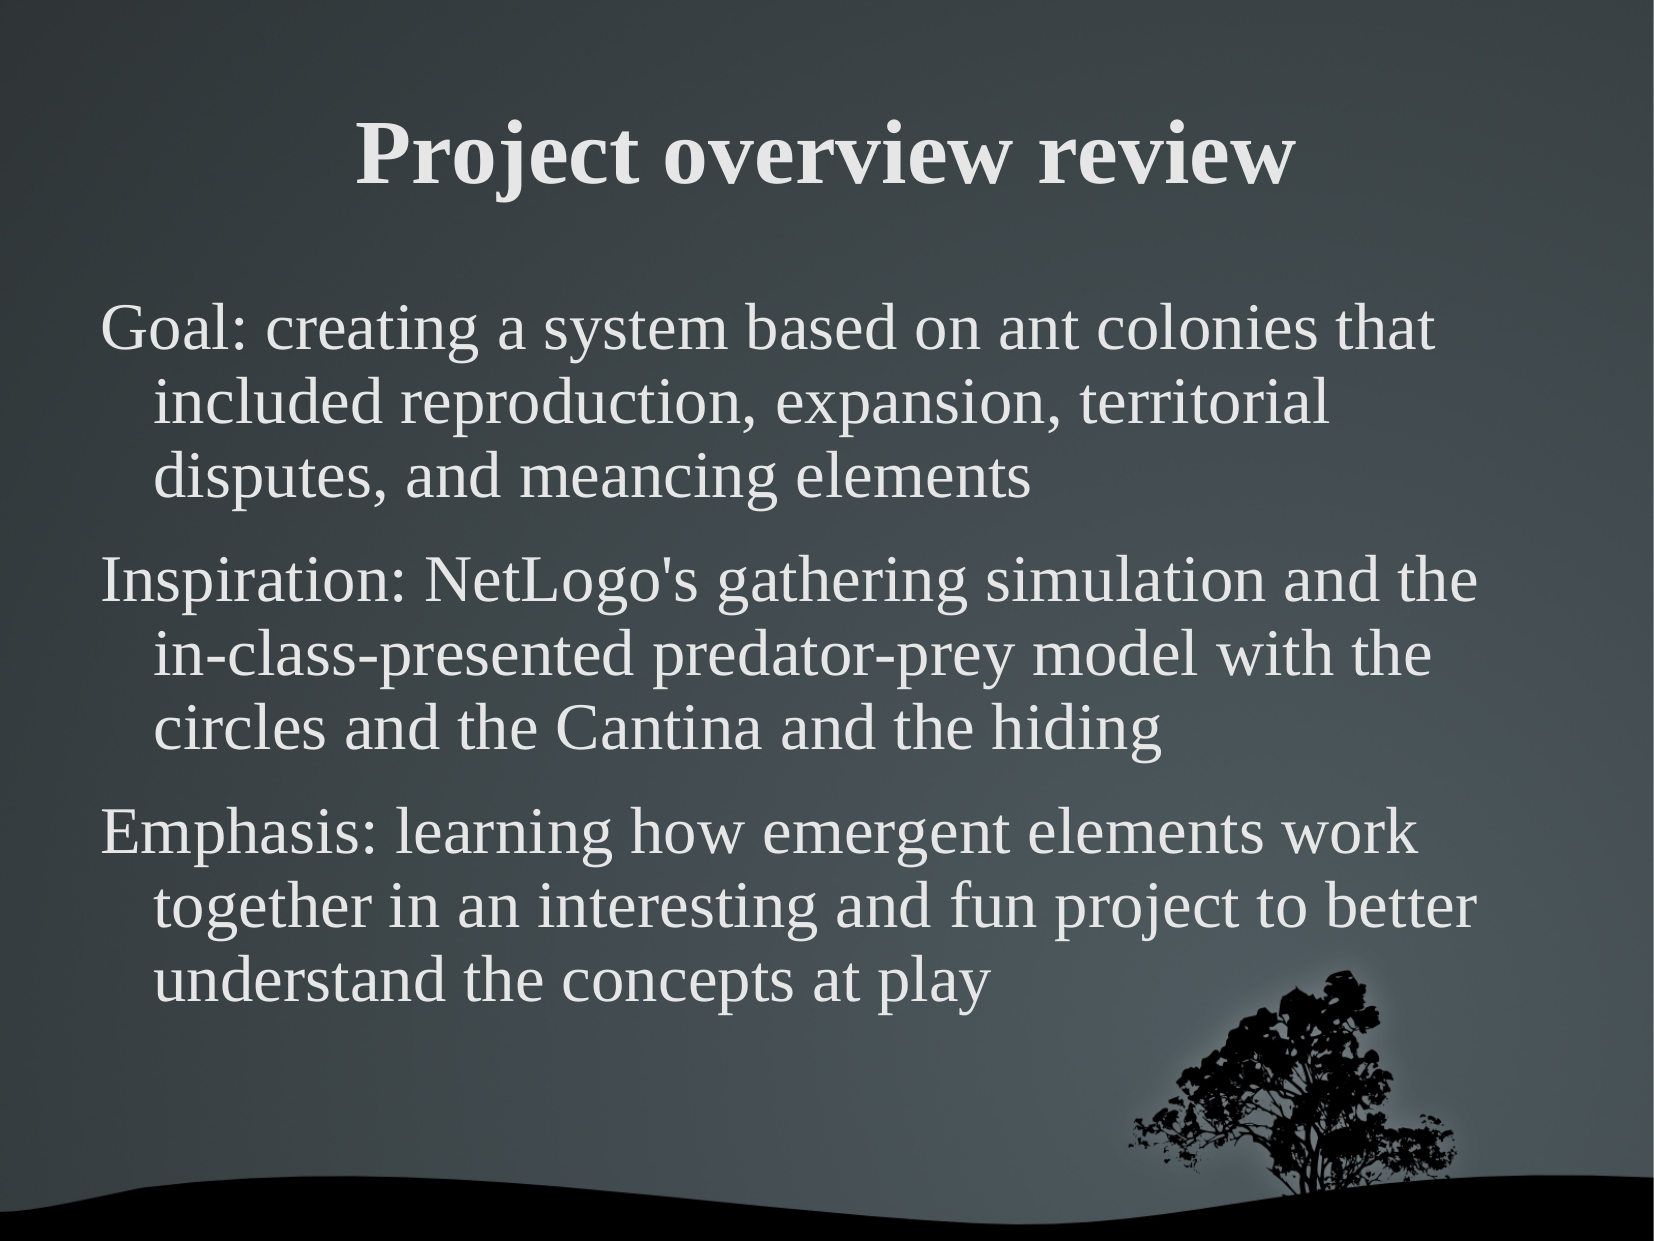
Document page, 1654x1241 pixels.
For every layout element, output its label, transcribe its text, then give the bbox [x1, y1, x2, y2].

title Project overview review [82, 49, 1571, 257]
list Goal: creating a system based on ant colonies that included reproduction, expansion, territorial disputes, and meancing elements Inspiration: NetLogo's gathering simulation and the in-class-presented predator-prey model with the circles and the Cantina and the hiding Emphasis: learning how emergent elements work together in an interesting and fun project to better understand the concepts at play [82, 290, 1571, 1094]
picture [0, 0, 1654, 1241]
